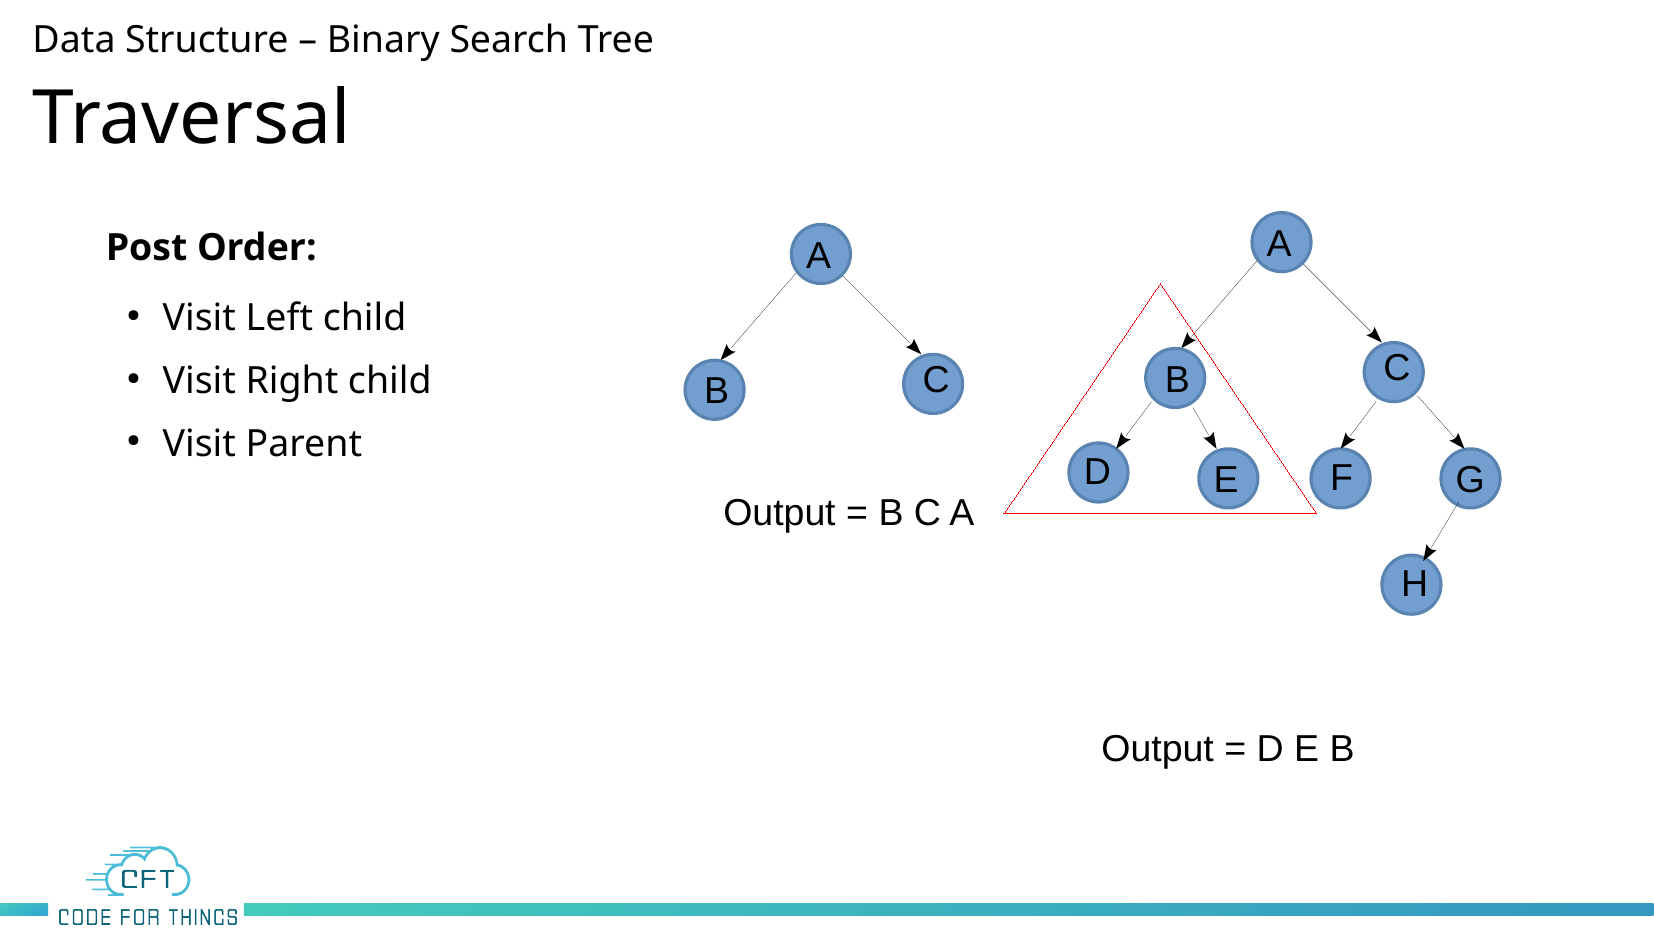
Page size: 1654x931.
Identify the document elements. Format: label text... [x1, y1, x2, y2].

text_box E [1198, 451, 1254, 508]
text_box [1311, 463, 1315, 494]
text_box H [1386, 555, 1441, 612]
text_box [1003, 283, 1317, 514]
text_box [1364, 357, 1368, 387]
text_box [846, 238, 851, 270]
text_box [1307, 227, 1312, 258]
text_box A [1251, 214, 1307, 272]
picture [59, 846, 237, 925]
text_box C [1368, 338, 1424, 396]
text_box [1496, 463, 1501, 494]
text_box [1376, 396, 1412, 402]
text_box C [907, 350, 963, 408]
text_box [916, 408, 951, 414]
text_box [1381, 569, 1386, 600]
text_box G [1440, 451, 1496, 508]
text_box F [1315, 448, 1371, 506]
text_box A [791, 226, 846, 284]
text_box Visit Left child Visit Right child Visit Parent [112, 283, 550, 453]
title Data Structure – Binary Search Tree Traversal [32, 12, 1184, 166]
text_box Output = D E B [1086, 720, 1607, 778]
text_box D [1068, 442, 1124, 500]
text_box B [689, 362, 745, 420]
text_box Post Order: [91, 212, 461, 271]
text_box Output = B C A [708, 484, 990, 542]
text_box B [1150, 350, 1205, 408]
text_box [685, 374, 689, 405]
text_box [903, 370, 907, 398]
